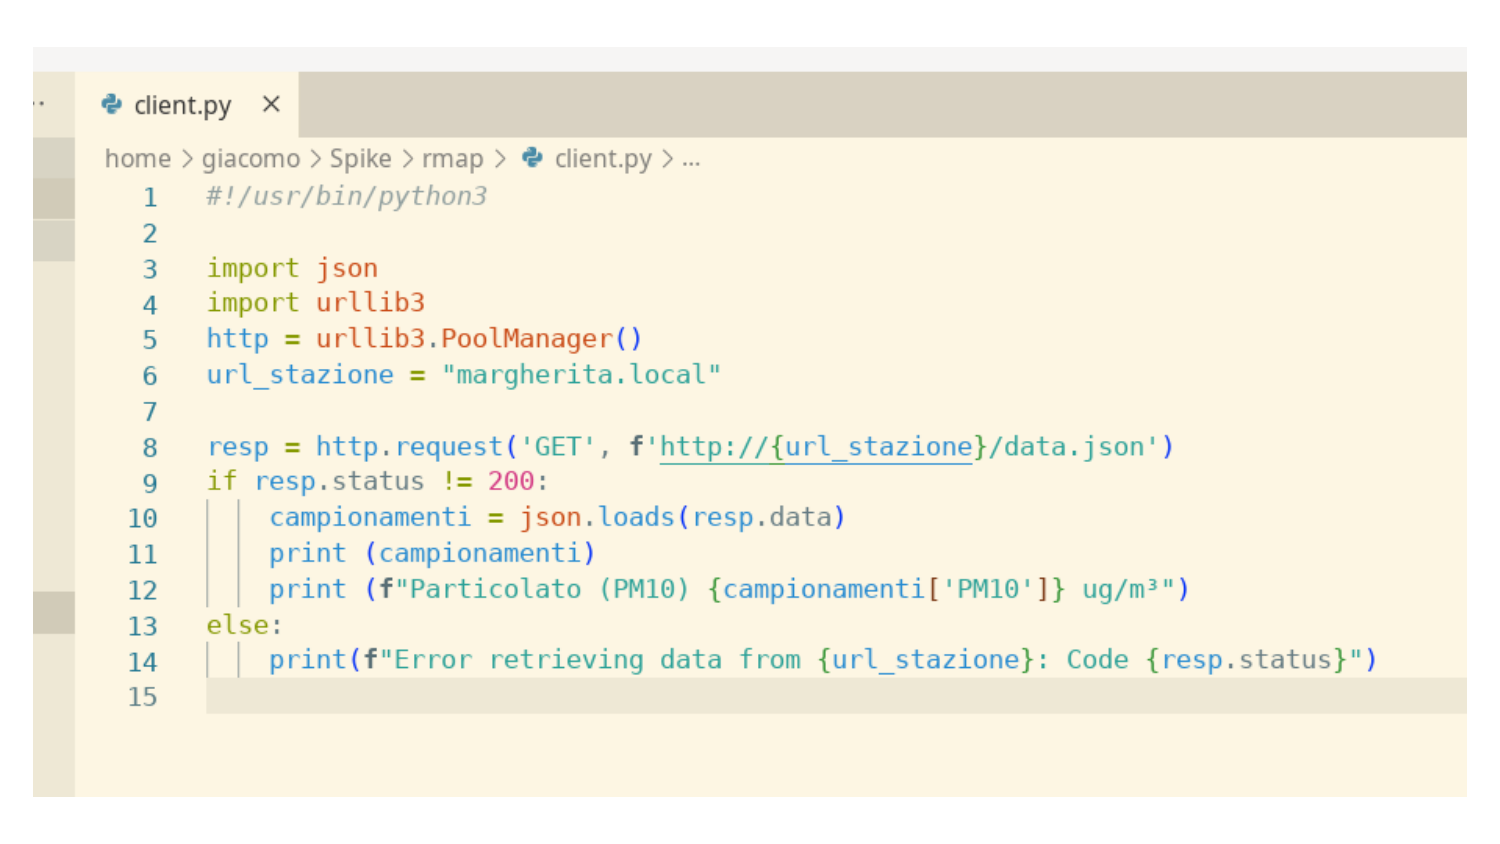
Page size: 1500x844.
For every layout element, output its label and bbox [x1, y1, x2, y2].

picture [33, 47, 1467, 797]
